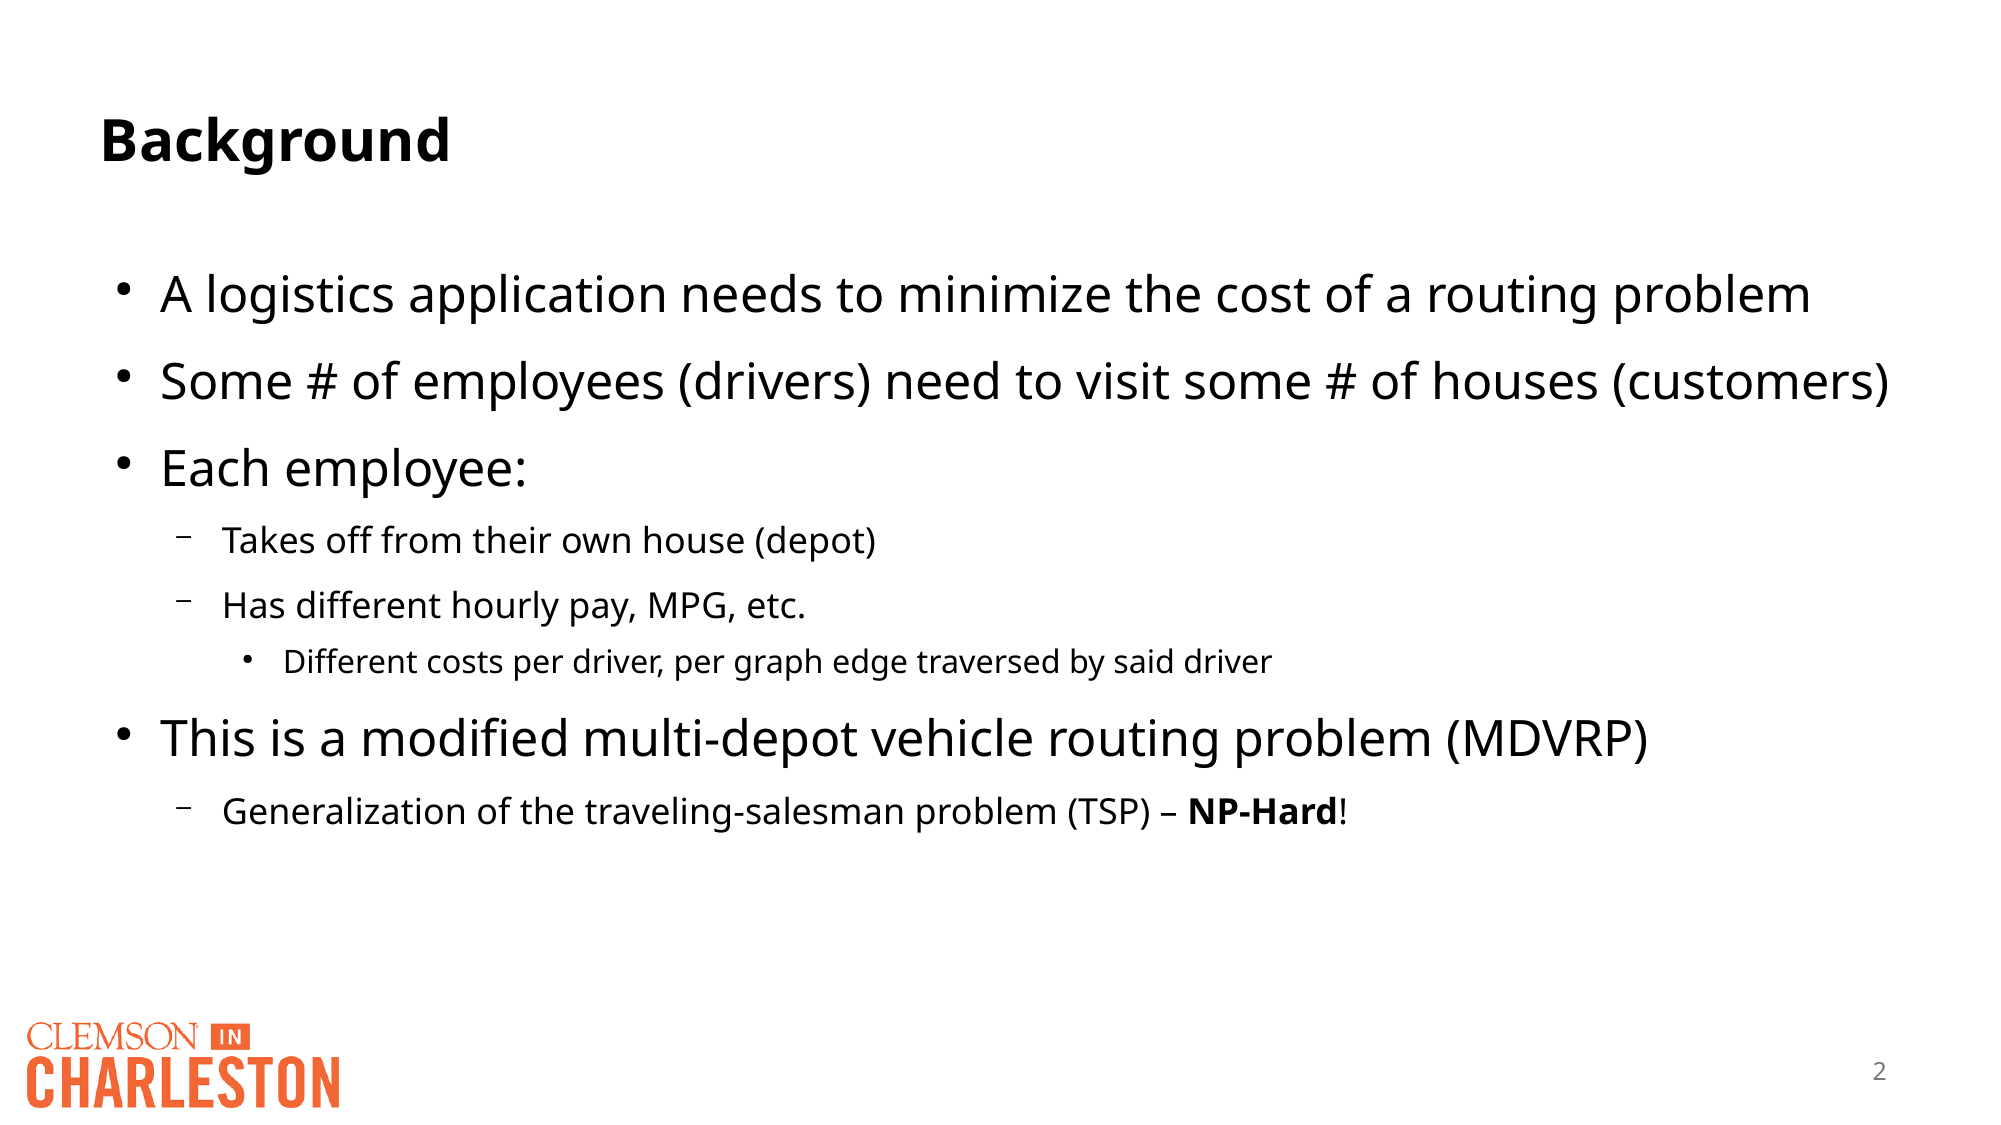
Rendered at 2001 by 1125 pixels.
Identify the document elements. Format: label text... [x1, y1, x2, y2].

list A logistics application needs to minimize the cost of a routing problem Some # of employees (drivers) need to visit some # of houses (customers) Each employee: Takes off from their own house (depot) Has different hourly pay, MPG, etc. Different costs per driver, per graph edge traversed by said driver This is a modified multi-depot vehicle routing problem (MDVRP) Generalization of the traveling-salesman problem (TSP) – NP-Hard! [99, 263, 1900, 916]
title Background [99, 44, 1900, 233]
picture [27, 1022, 339, 1108]
